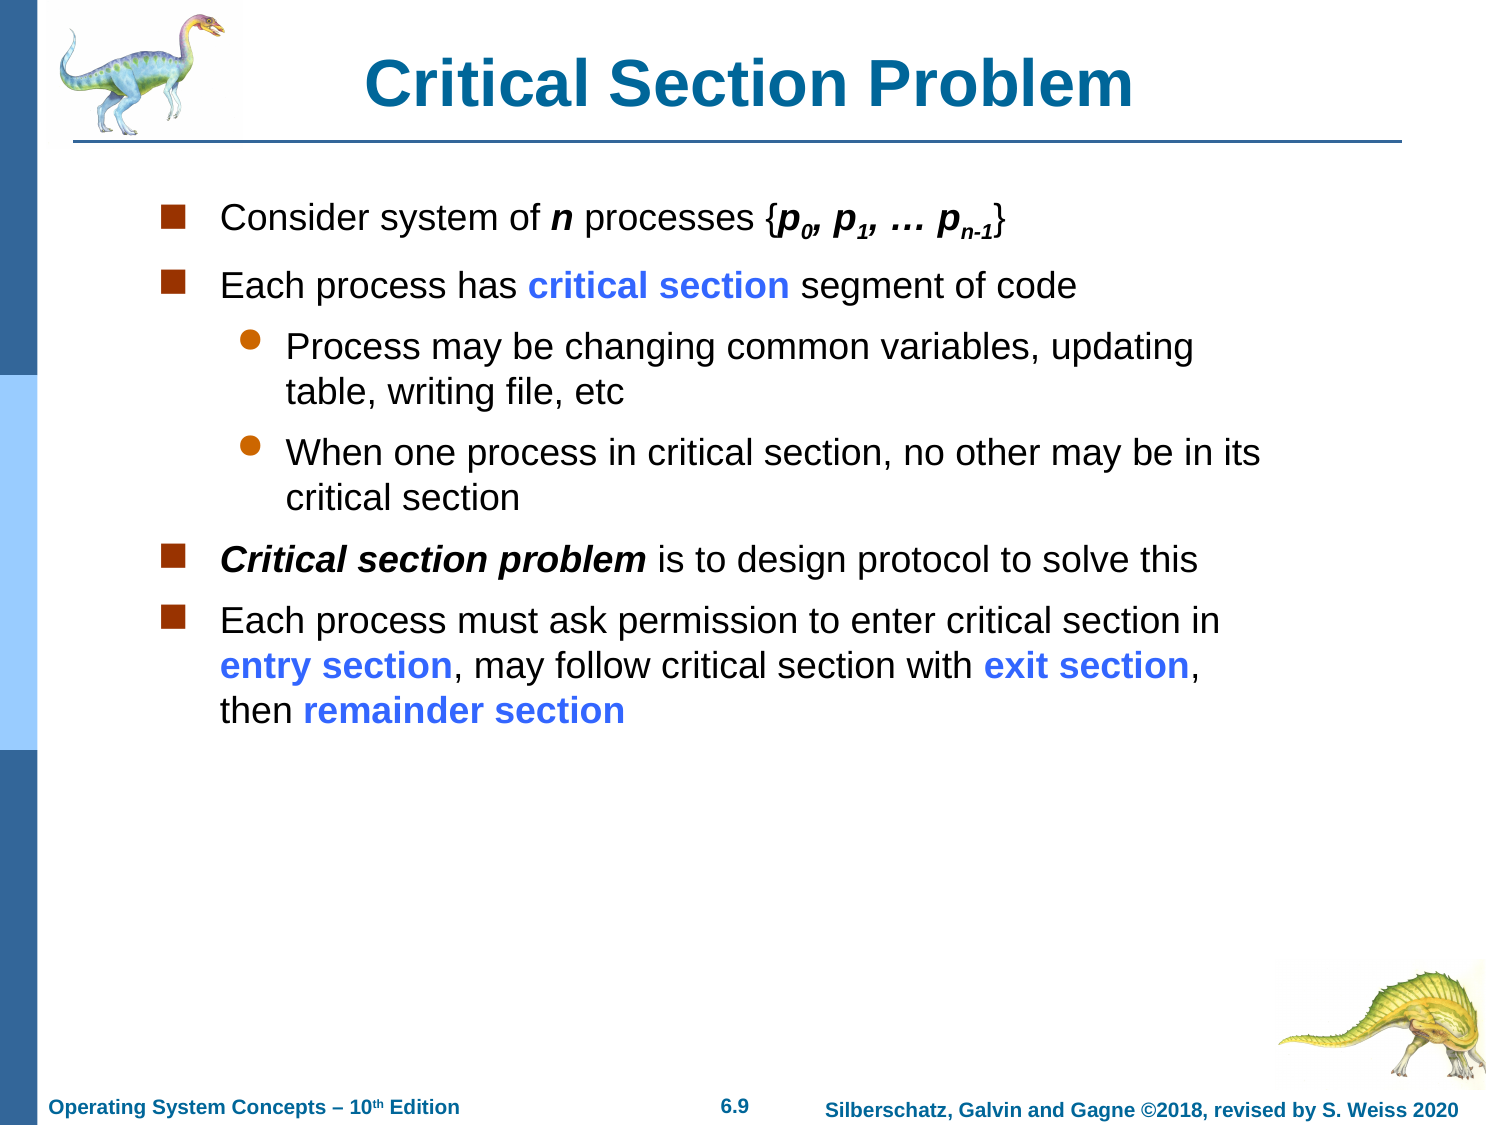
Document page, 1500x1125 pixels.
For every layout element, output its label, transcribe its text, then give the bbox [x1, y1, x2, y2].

list Consider system of n processes {p0, p1, … pn-1} Each process has critical section segment of code Process may be changing common variables, updating table, writing file, etc When one process in critical section, no other may be in its critical section Critical section problem is to design protocol to solve this Each process must ask permission to enter critical section in entry section, may follow critical section with exit section, then remainder section [148, 185, 1288, 929]
picture [1275, 959, 1486, 1090]
title Critical Section Problem [75, 33, 1426, 128]
picture [46, 0, 243, 149]
